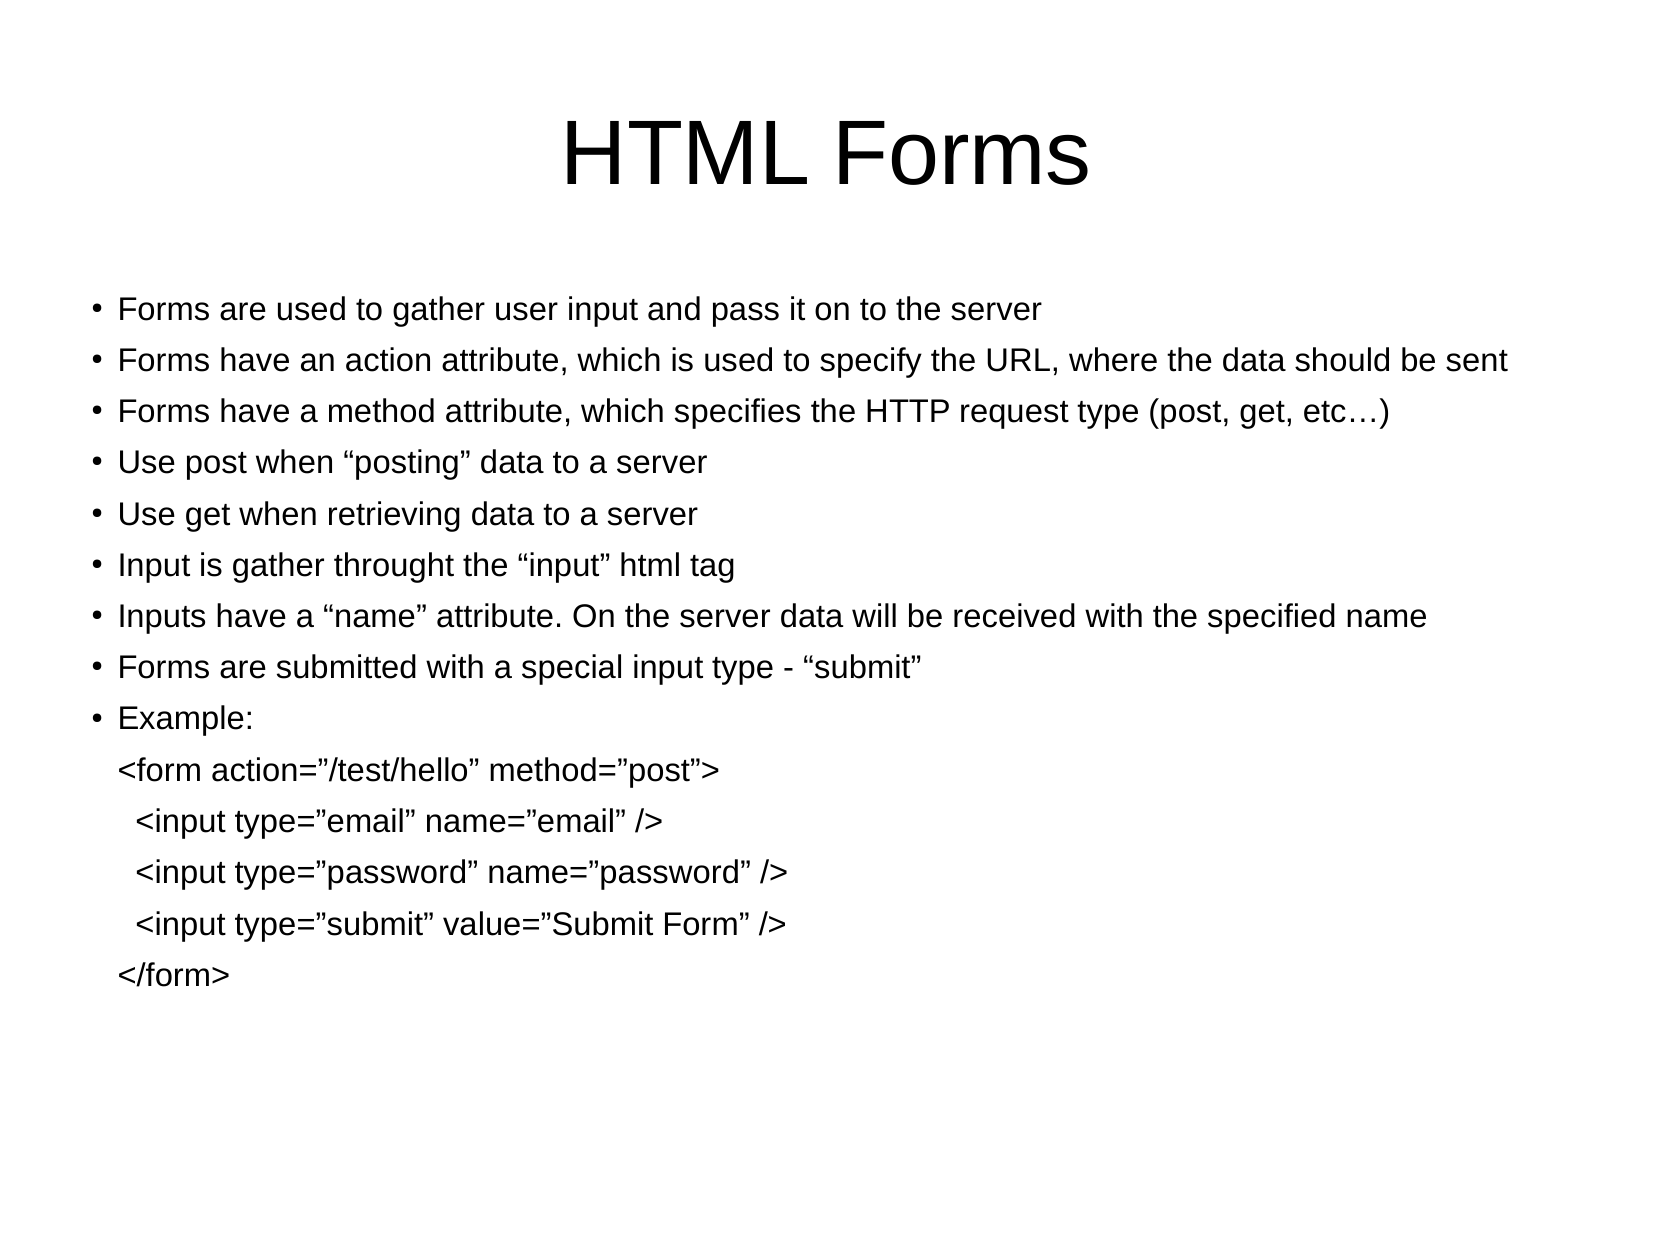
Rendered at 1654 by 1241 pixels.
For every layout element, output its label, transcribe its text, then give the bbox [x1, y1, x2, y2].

title HTML Forms [82, 49, 1571, 257]
list Forms are used to gather user input and pass it on to the server Forms have an action attribute, which is used to specify the URL, where the data should be sent Forms have a method attribute, which specifies the HTTP request type (post, get, etc…) Use post when “posting” data to a server Use get when retrieving data to a server Input is gather throught the “input” html tag Inputs have a “name” attribute. On the server data will be received with the specified name Forms are submitted with a special input type - “submit” Example: <form action=”/test/hello” method=”post”> <input type=”email” name=”email” /> <input type=”password” name=”password” /> <input type=”submit” value=”Submit Form” /> </form> [82, 290, 1571, 1010]
